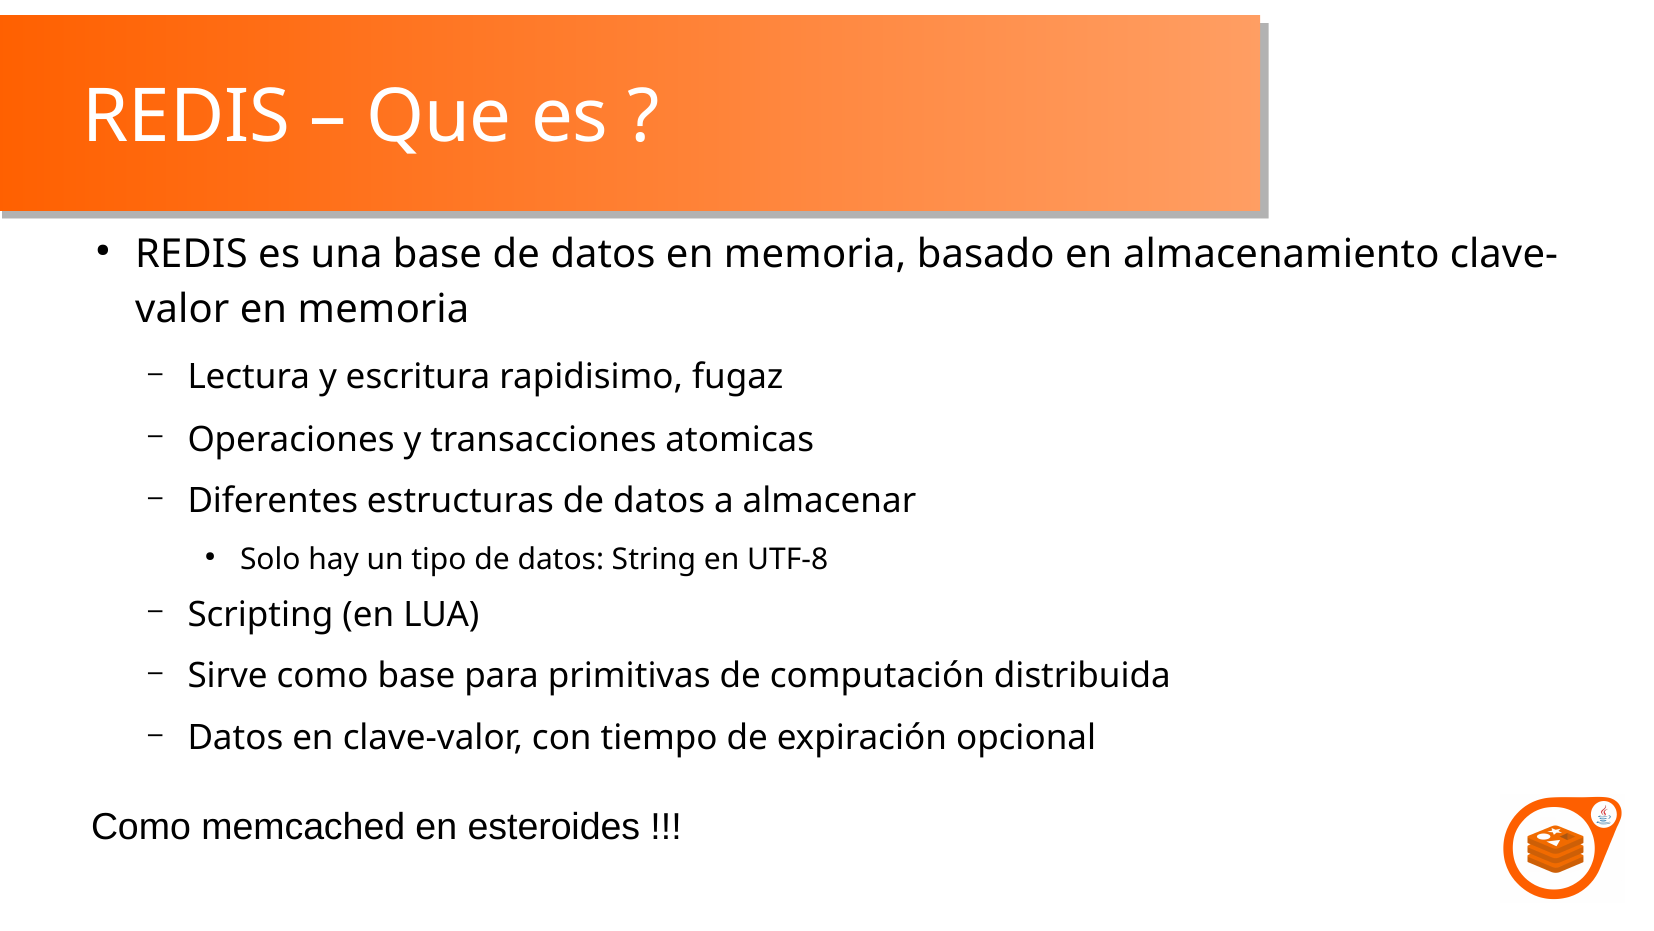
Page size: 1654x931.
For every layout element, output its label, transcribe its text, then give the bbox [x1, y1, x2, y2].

title REDIS – Que es ? [82, 35, 1235, 189]
list REDIS es una base de datos en memoria, basado en almacenamiento clave-valor en memoria Lectura y escritura rapidisimo, fugaz Operaciones y transacciones atomicas Diferentes estructuras de datos a almacenar Solo hay un tipo de datos: String en UTF-8 Scripting (en LUA) Sirve como base para primitivas de computación distribuida Datos en clave-valor, con tiempo de expiración opcional [82, 224, 1571, 764]
text_box Como memcached en esteroides !!! [76, 798, 1111, 856]
picture [1500, 794, 1625, 903]
